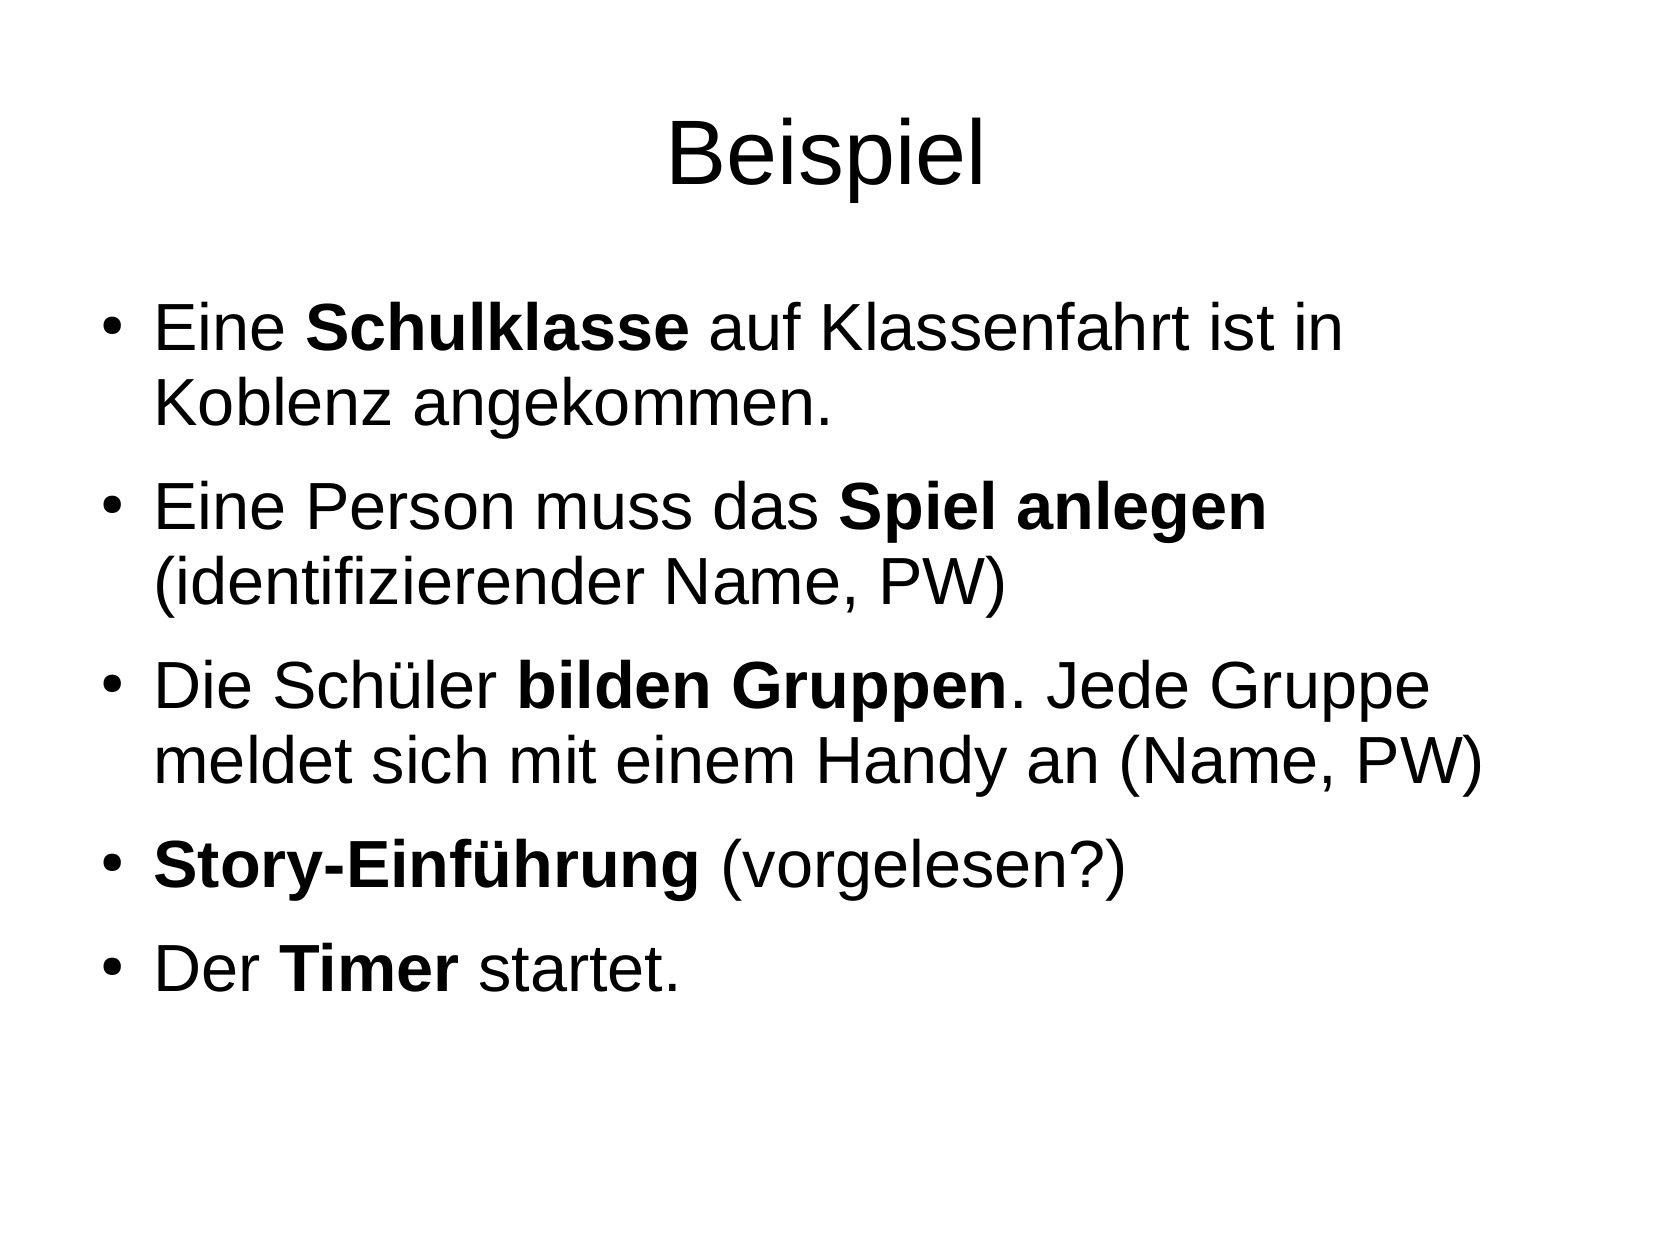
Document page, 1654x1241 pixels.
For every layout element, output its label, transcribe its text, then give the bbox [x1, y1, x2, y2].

title Beispiel [82, 49, 1571, 257]
list Eine Schulklasse auf Klassenfahrt ist in Koblenz angekommen. Eine Person muss das Spiel anlegen (identifizierender Name, PW) Die Schüler bilden Gruppen. Jede Gruppe meldet sich mit einem Handy an (Name, PW) Story-Einführung (vorgelesen?) Der Timer startet. [82, 290, 1571, 1109]
